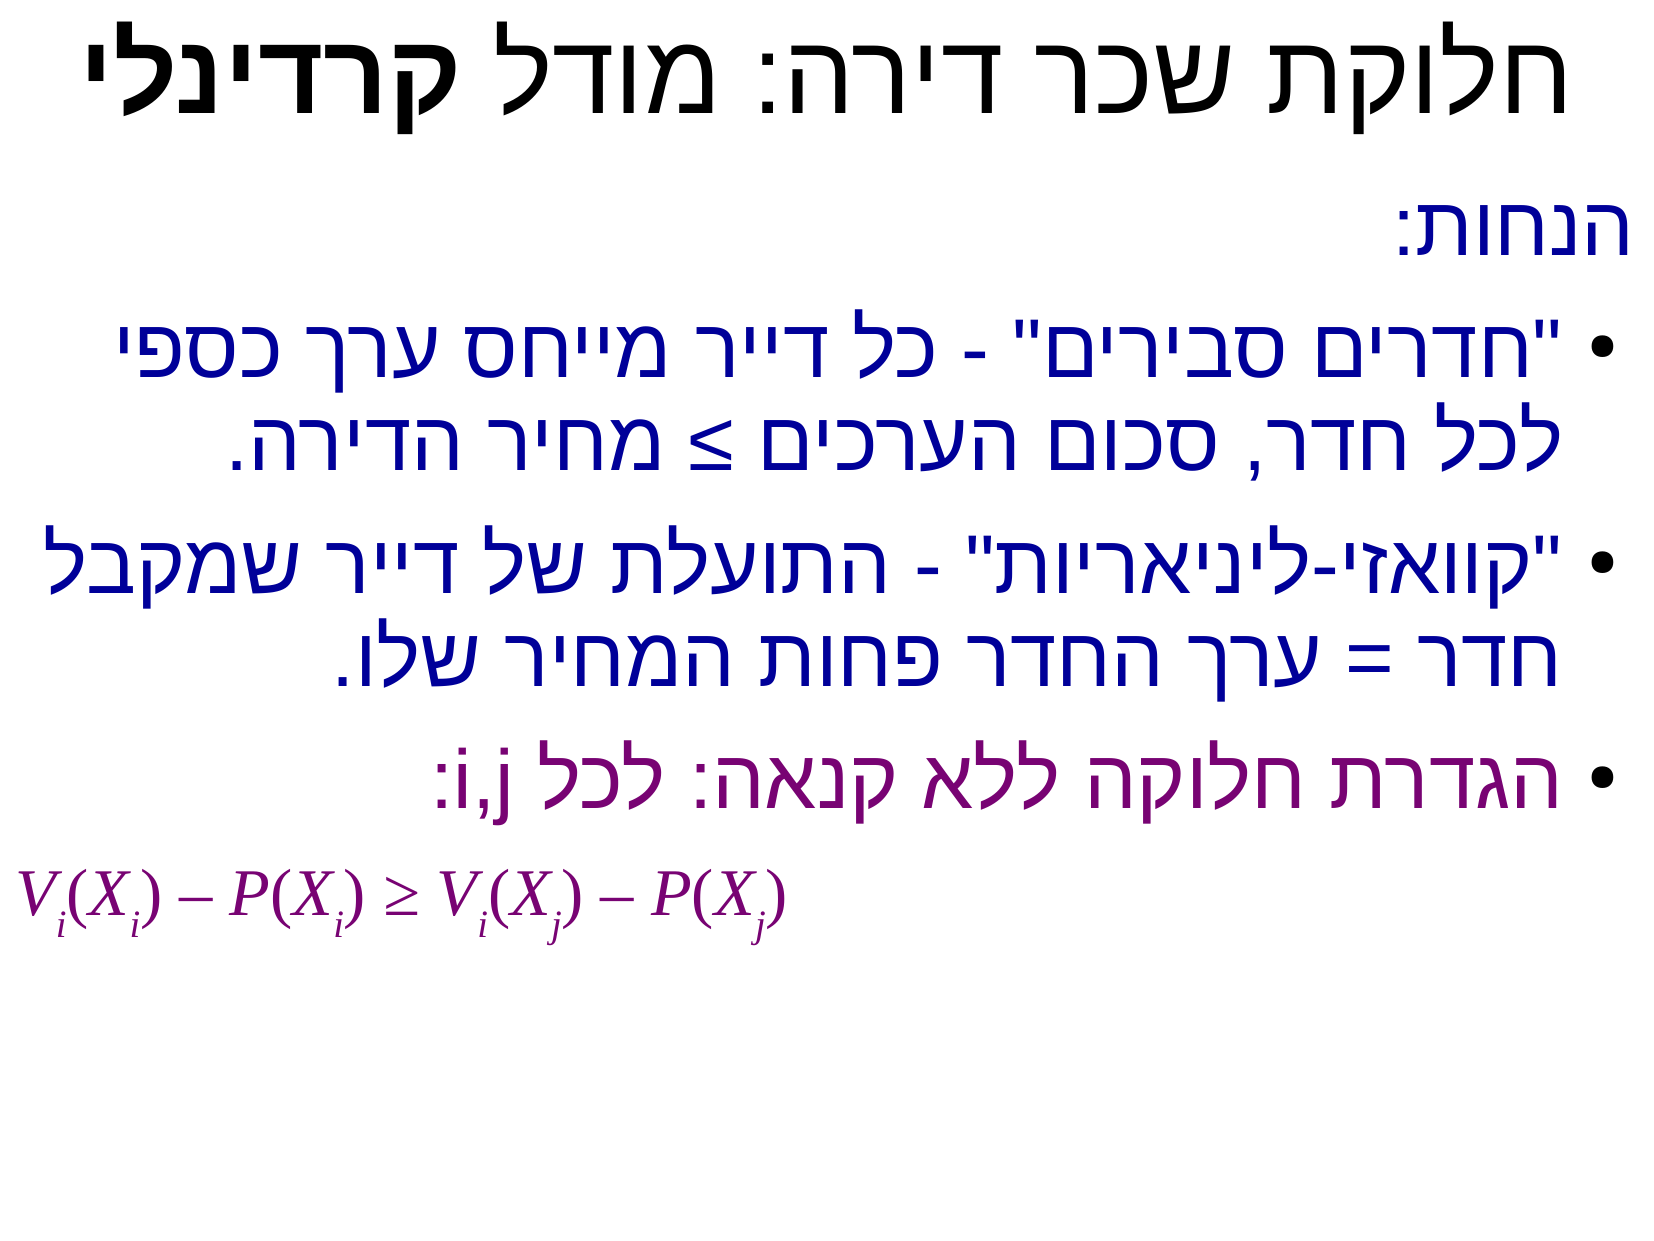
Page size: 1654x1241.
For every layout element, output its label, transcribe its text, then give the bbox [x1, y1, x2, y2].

title חלוקת שכר דירה: מודל קרדינלי [0, 0, 1654, 151]
list הנחות: "חדרים סבירים" - כל דייר מייחס ערך כספי לכל חדר, סכום הערכים ≥ מחיר הדירה. "קוואזי-ליניאריות" - התועלת של דייר שמקבל חדר = ערך החדר פחות המחיר שלו. הגדרת חלוקה ללא קנאה: לכל i,j: Vi(Xi) – P(Xi) ≥ Vi(Xj) – P(Xj) [15, 180, 1636, 1226]
